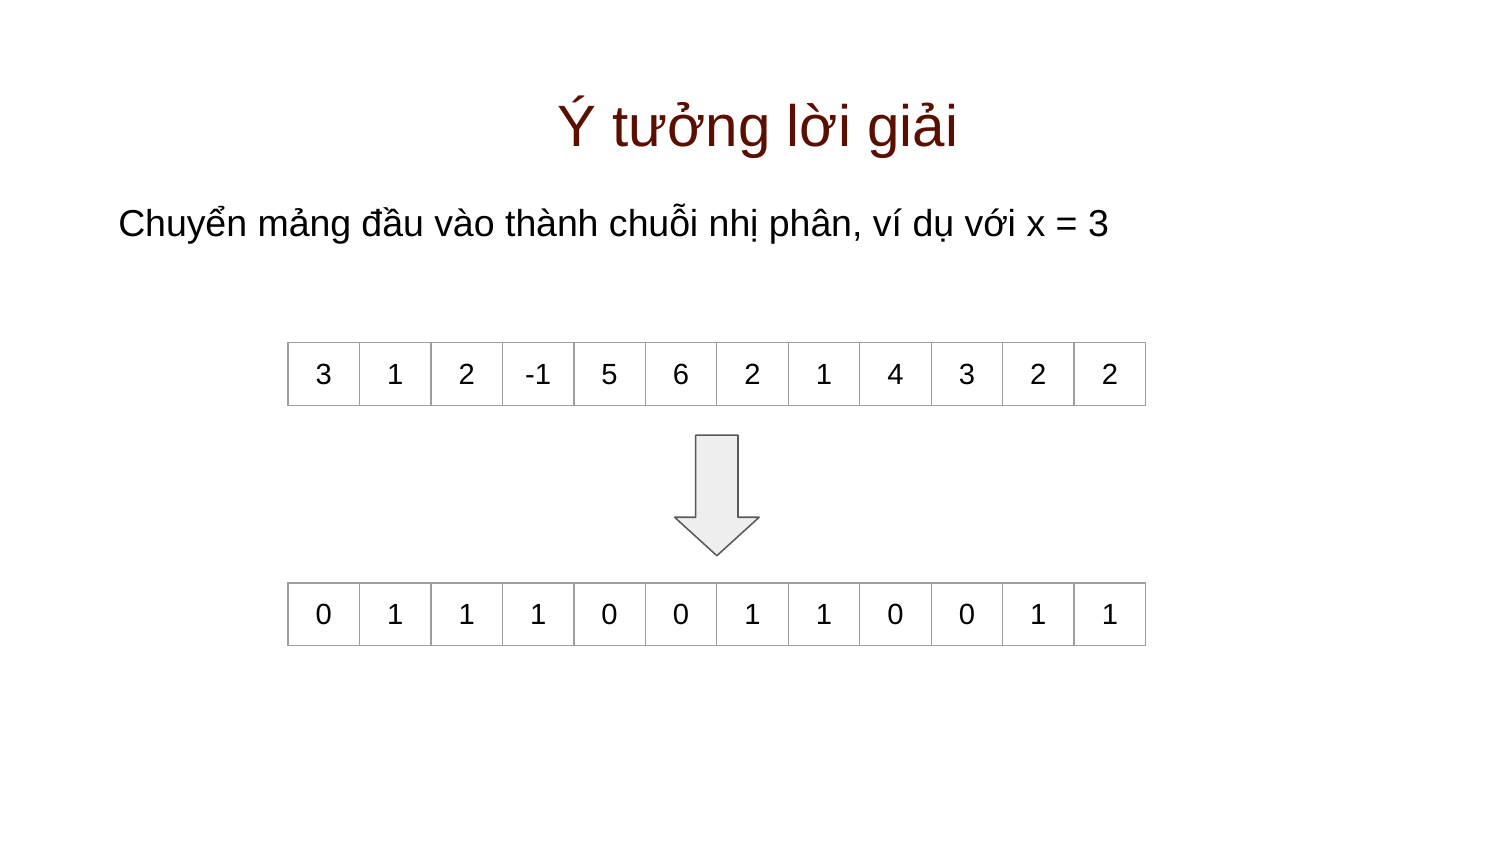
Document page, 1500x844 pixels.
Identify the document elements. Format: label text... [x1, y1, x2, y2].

table_header 2 [717, 343, 788, 405]
table_header 6 [646, 343, 716, 405]
table_header 0 [932, 584, 1002, 645]
table_header 3 [932, 343, 1002, 405]
table_header 1 [789, 584, 859, 645]
table_header 1 [1003, 584, 1073, 645]
title Ý tưởng lời giải [51, 72, 1449, 167]
table_header 3 [289, 343, 359, 405]
table_header 0 [289, 584, 359, 645]
table_header 1 [1075, 584, 1145, 645]
table_header 5 [575, 343, 645, 405]
table_header -1 [503, 343, 573, 405]
table_header 1 [789, 343, 859, 405]
table_header 0 [575, 584, 645, 645]
text_box [674, 435, 760, 556]
table_header 2 [432, 343, 502, 405]
table_header 2 [1075, 343, 1145, 405]
text_box Chuyển mảng đầu vào thành chuỗi nhị phân, ví dụ với x = 3 [103, 184, 1252, 279]
table_header 1 [503, 584, 573, 645]
table_header 4 [860, 343, 931, 405]
table_header 0 [646, 584, 716, 645]
table_header 1 [432, 584, 502, 645]
table_header 0 [860, 584, 931, 645]
table_header 2 [1003, 343, 1073, 405]
table_header 1 [717, 584, 788, 645]
table_header 1 [360, 343, 430, 405]
table_header 1 [360, 584, 430, 645]
